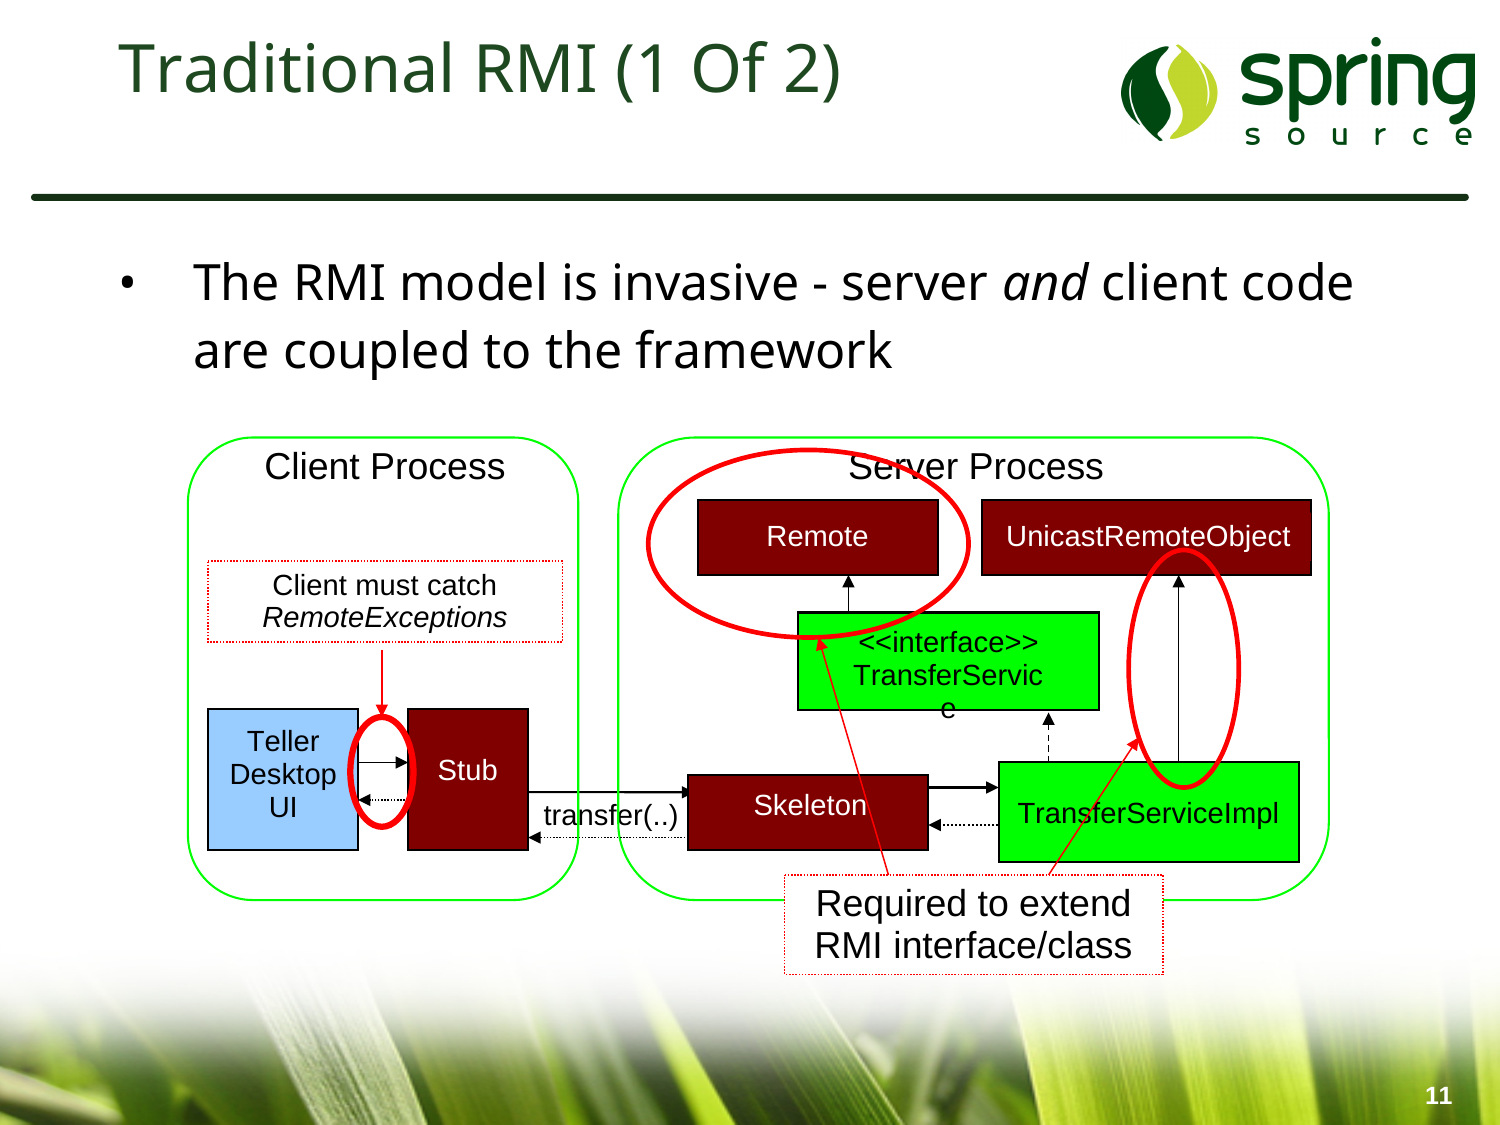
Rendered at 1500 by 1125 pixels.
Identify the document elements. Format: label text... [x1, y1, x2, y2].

title Traditional RMI (1 Of 2) [103, 13, 1136, 176]
list The RMI model is invasive - server and client code are coupled to the framework [103, 239, 1394, 903]
picture [1136, 37, 1475, 145]
picture [0, 944, 1500, 1125]
text_box Required to extend RMI interface/class [784, 903, 1163, 975]
